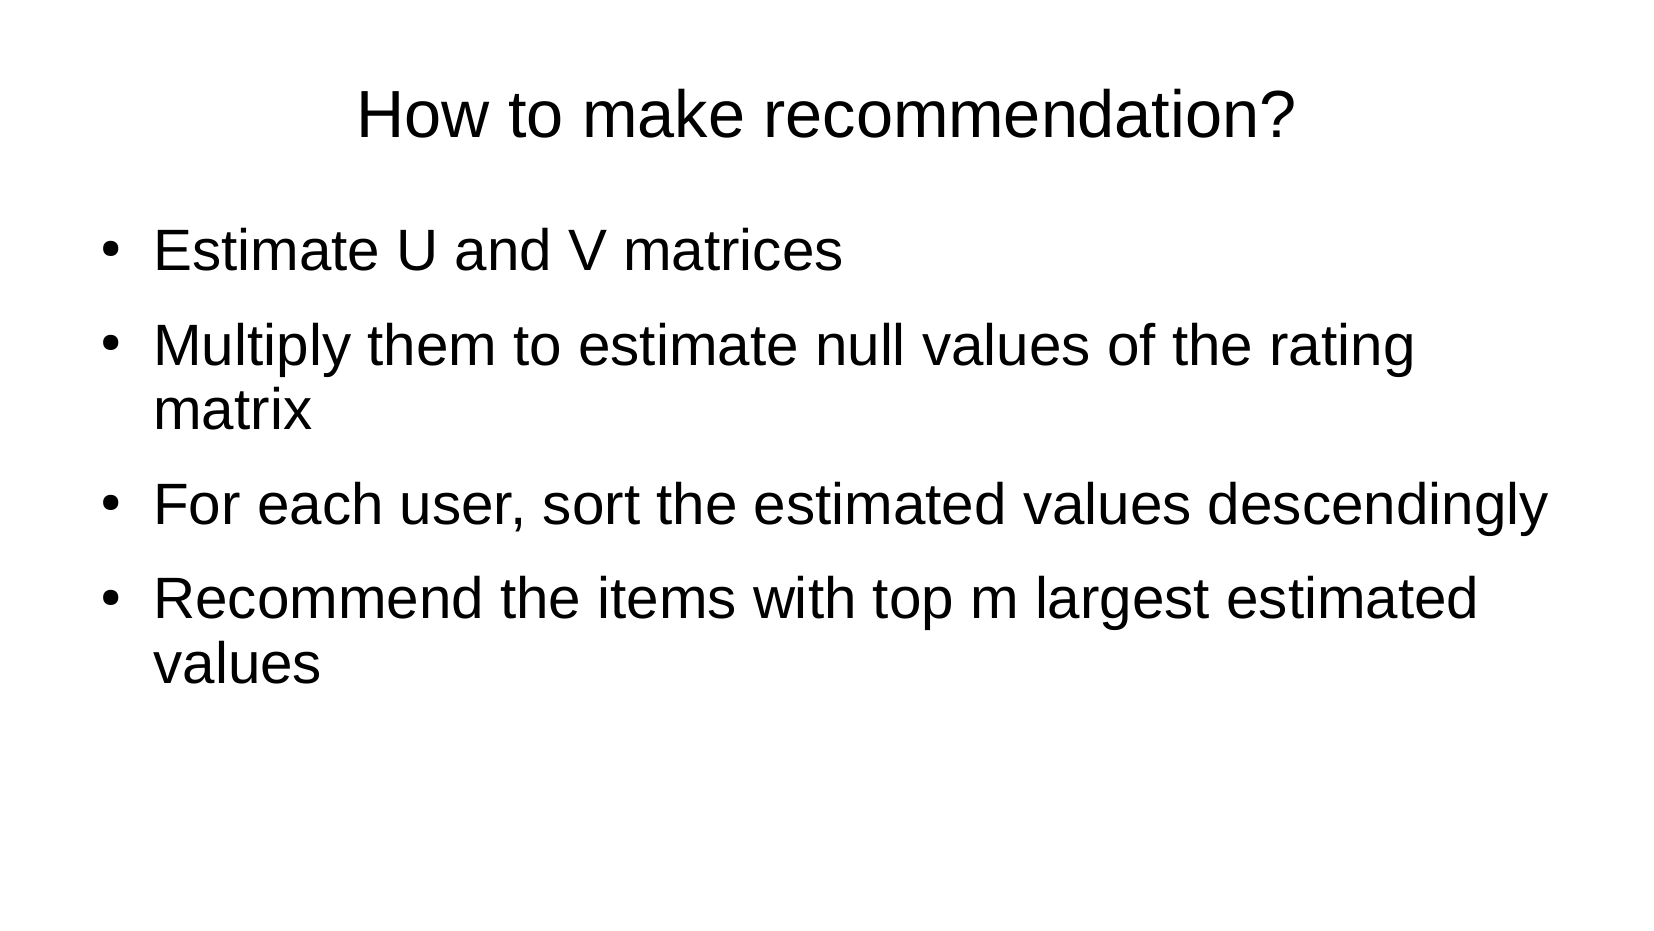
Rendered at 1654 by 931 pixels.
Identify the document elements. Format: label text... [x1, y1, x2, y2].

list Estimate U and V matrices Multiply them to estimate null values of the rating matrix For each user, sort the estimated values descendingly Recommend the items with top m largest estimated values [82, 217, 1571, 758]
title How to make recommendation? [82, 37, 1571, 193]
